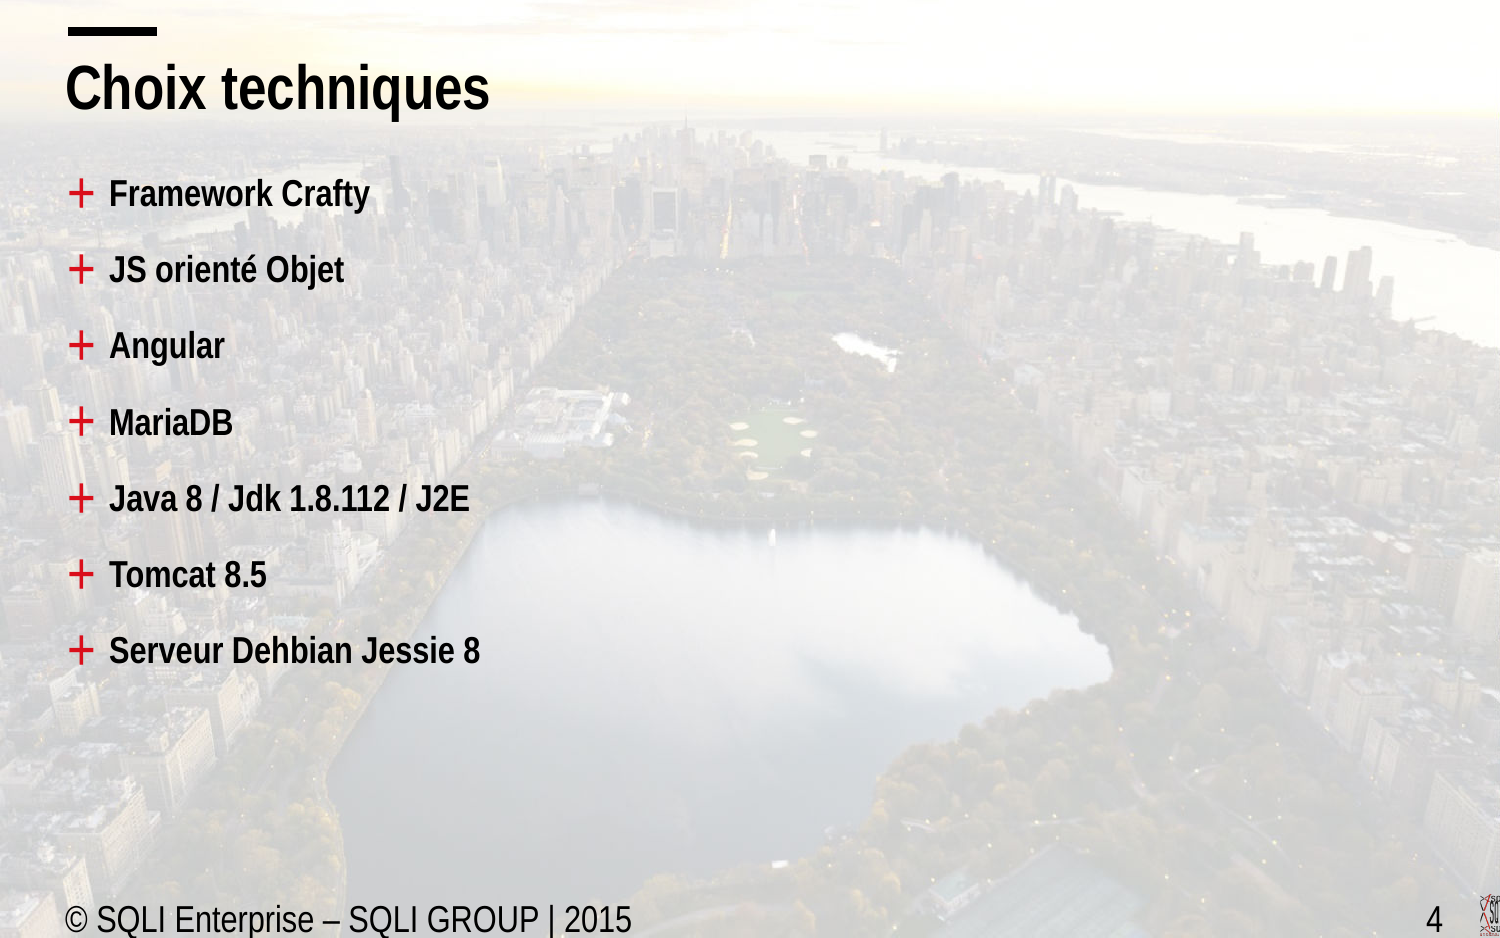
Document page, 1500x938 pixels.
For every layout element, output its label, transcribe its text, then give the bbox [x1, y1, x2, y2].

title Choix techniques [50, 39, 1450, 131]
list Framework Crafty JS orienté Objet Angular MariaDB Java 8 / Jdk 1.8.112 / J2E Tomcat 8.5 Serveur Dehbian Jessie 8 [53, 161, 1462, 670]
picture [0, 0, 1500, 938]
slide_number <numéro> [1411, 887, 1484, 935]
footer © SQLI Enterprise – SQLI GROUP | 2015 [50, 887, 842, 935]
